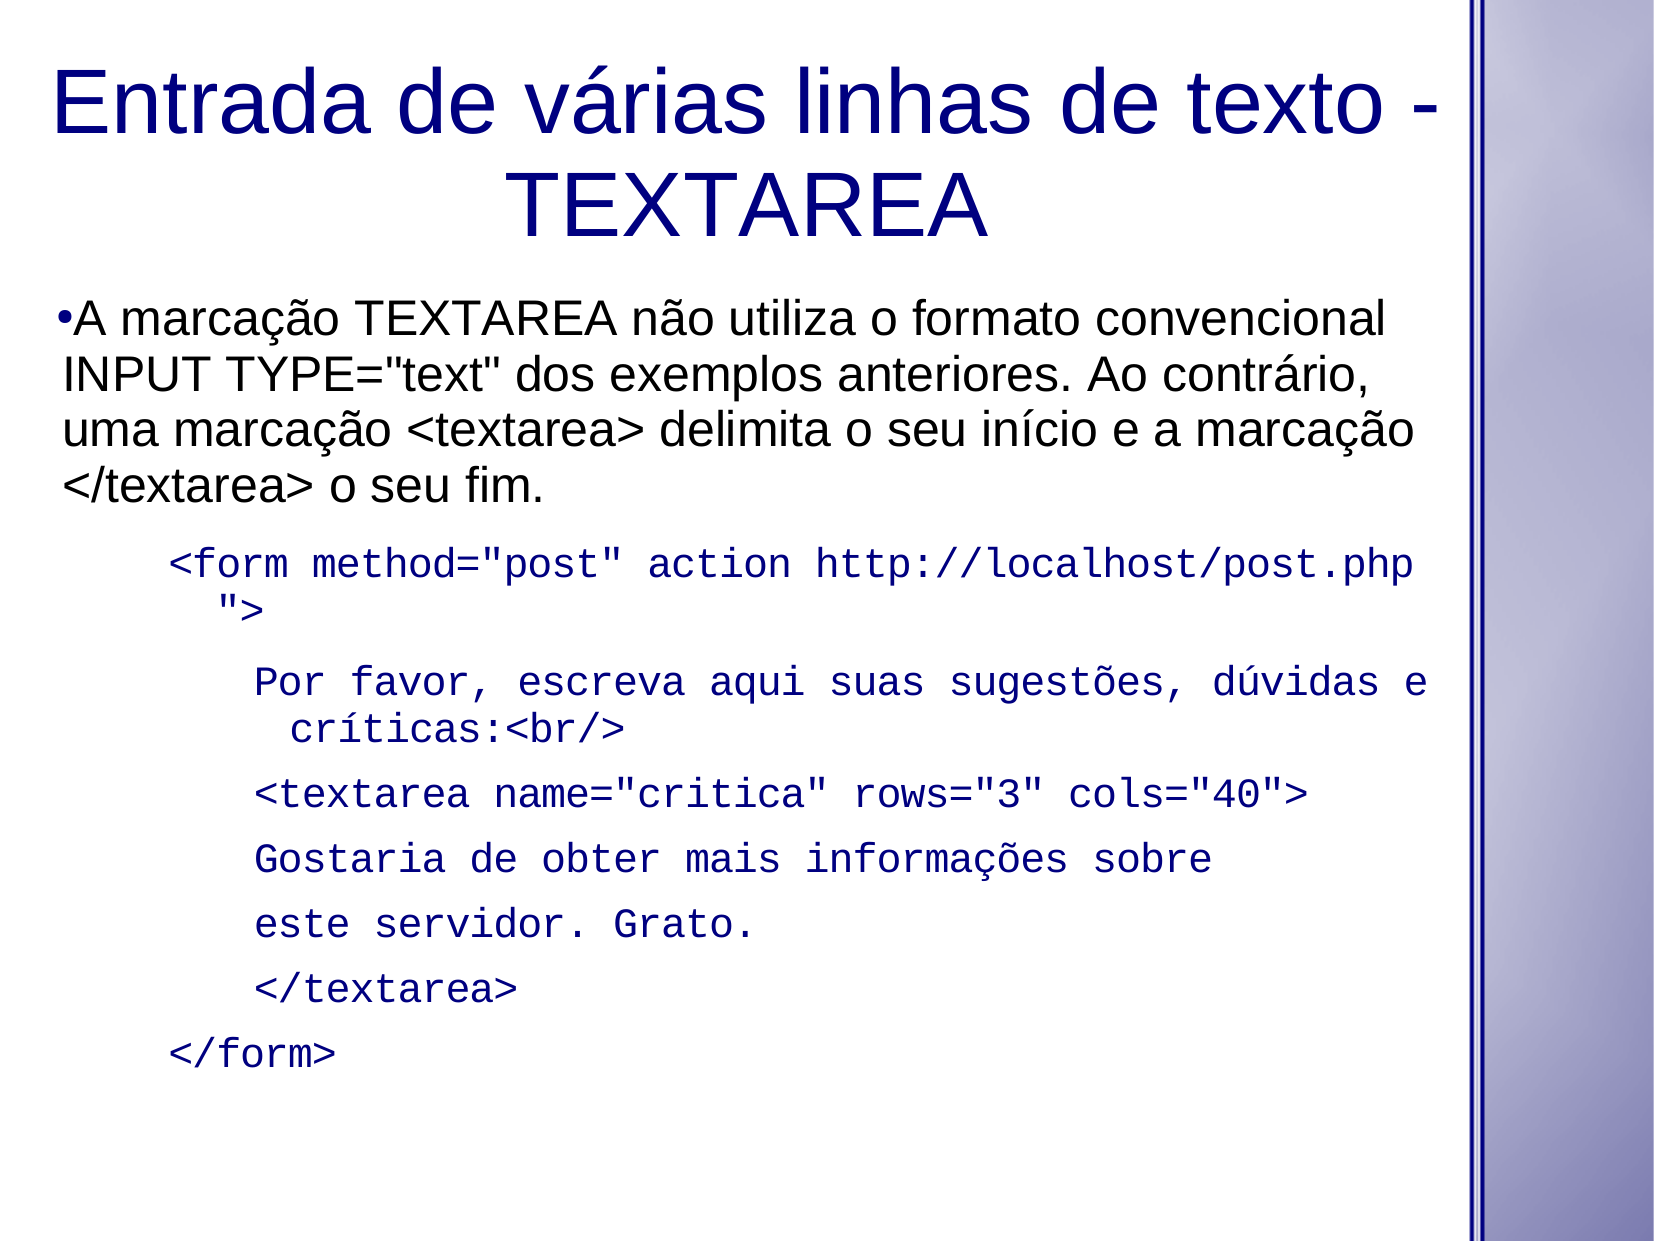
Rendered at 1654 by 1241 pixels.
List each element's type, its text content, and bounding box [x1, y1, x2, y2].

picture [0, 0, 1654, 1241]
title Entrada de várias linhas de texto - TEXTAREA [47, 50, 1447, 256]
list A marcação TEXTAREA não utiliza o formato convencional INPUT TYPE="text" dos exemplos anteriores. Ao contrário, uma marcação <textarea> delimita o seu início e a marcação </textarea> o seu fim. <form method="post" action http://localhost/post.php "> Por favor, escreva aqui suas sugestões, dúvidas e críticas:<br/> <textarea name="critica" rows="3" cols="40"> Gostaria de obter mais informações sobre este servidor. Grato. </textarea> </form> [47, 290, 1447, 1094]
